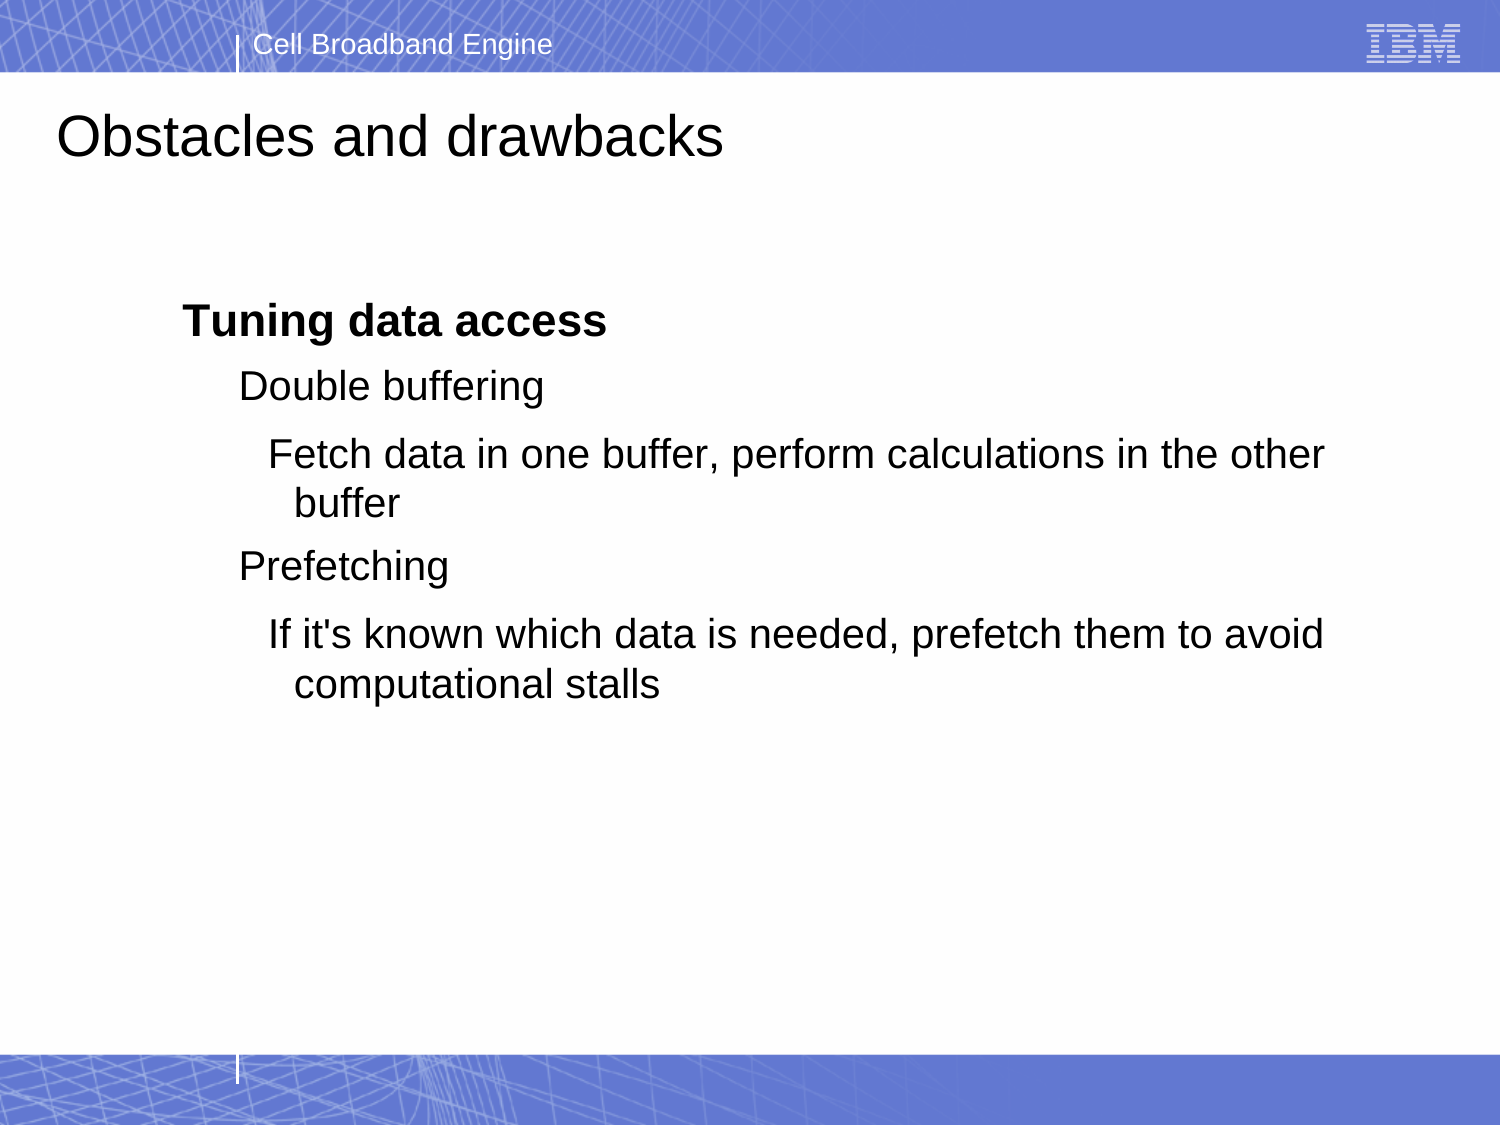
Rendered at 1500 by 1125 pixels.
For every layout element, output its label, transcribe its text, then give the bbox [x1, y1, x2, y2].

title Obstacles and drawbacks [56, 97, 1410, 179]
list Tuning data access Double buffering Fetch data in one buffer, perform calculations in the other buffer Prefetching If it's known which data is needed, prefetch them to avoid computational stalls [182, 291, 1389, 932]
picture [1366, 24, 1462, 63]
